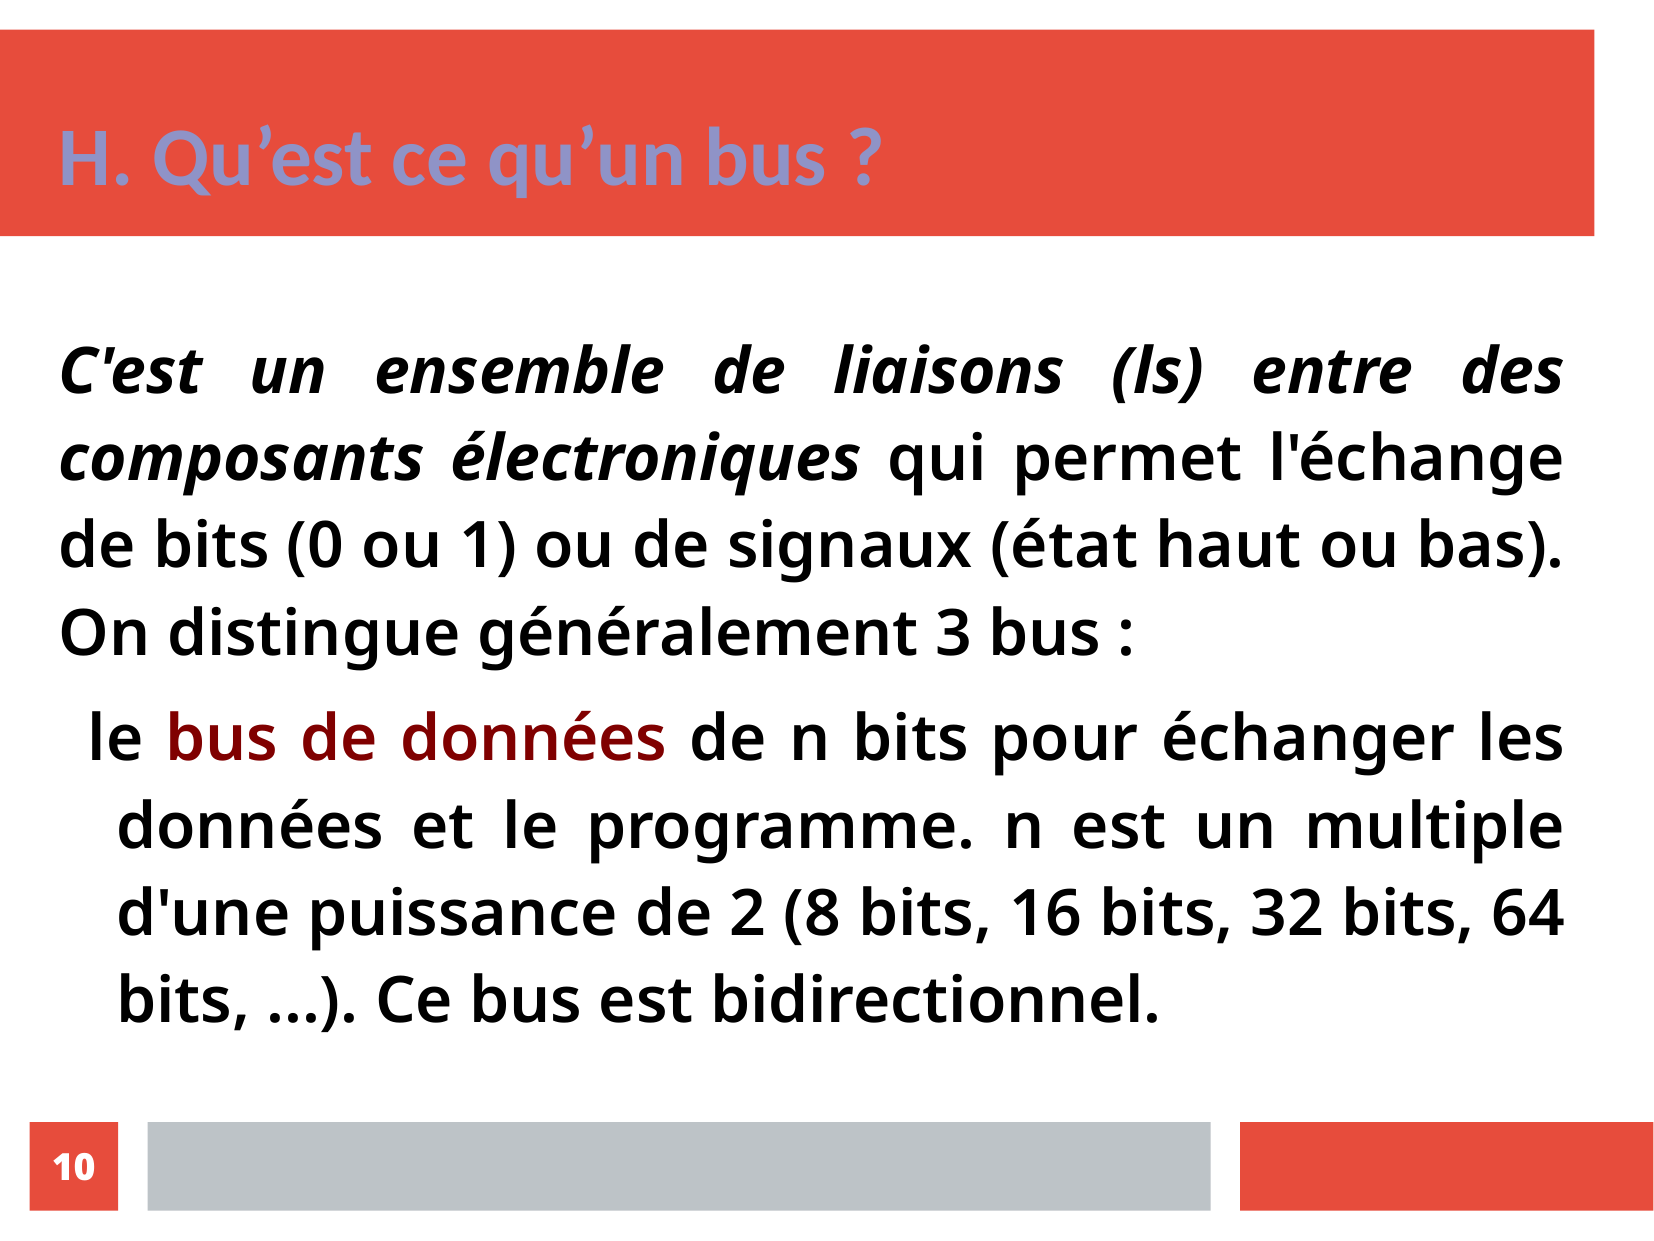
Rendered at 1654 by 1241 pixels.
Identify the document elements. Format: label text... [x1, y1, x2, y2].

title H. Qu’est ce qu’un bus ? [59, 59, 1595, 207]
list C'est un ensemble de liaisons (ls) entre des composants électroniques qui permet l'échange de bits (0 ou 1) ou de signaux (état haut ou bas). On distingue généralement 3 bus : le bus de données de n bits pour échanger les données et le programme. n est un multiple d'une puissance de 2 (8 bits, 16 bits, 32 bits, 64 bits, ...). Ce bus est bidirectionnel. [59, 324, 1565, 1093]
